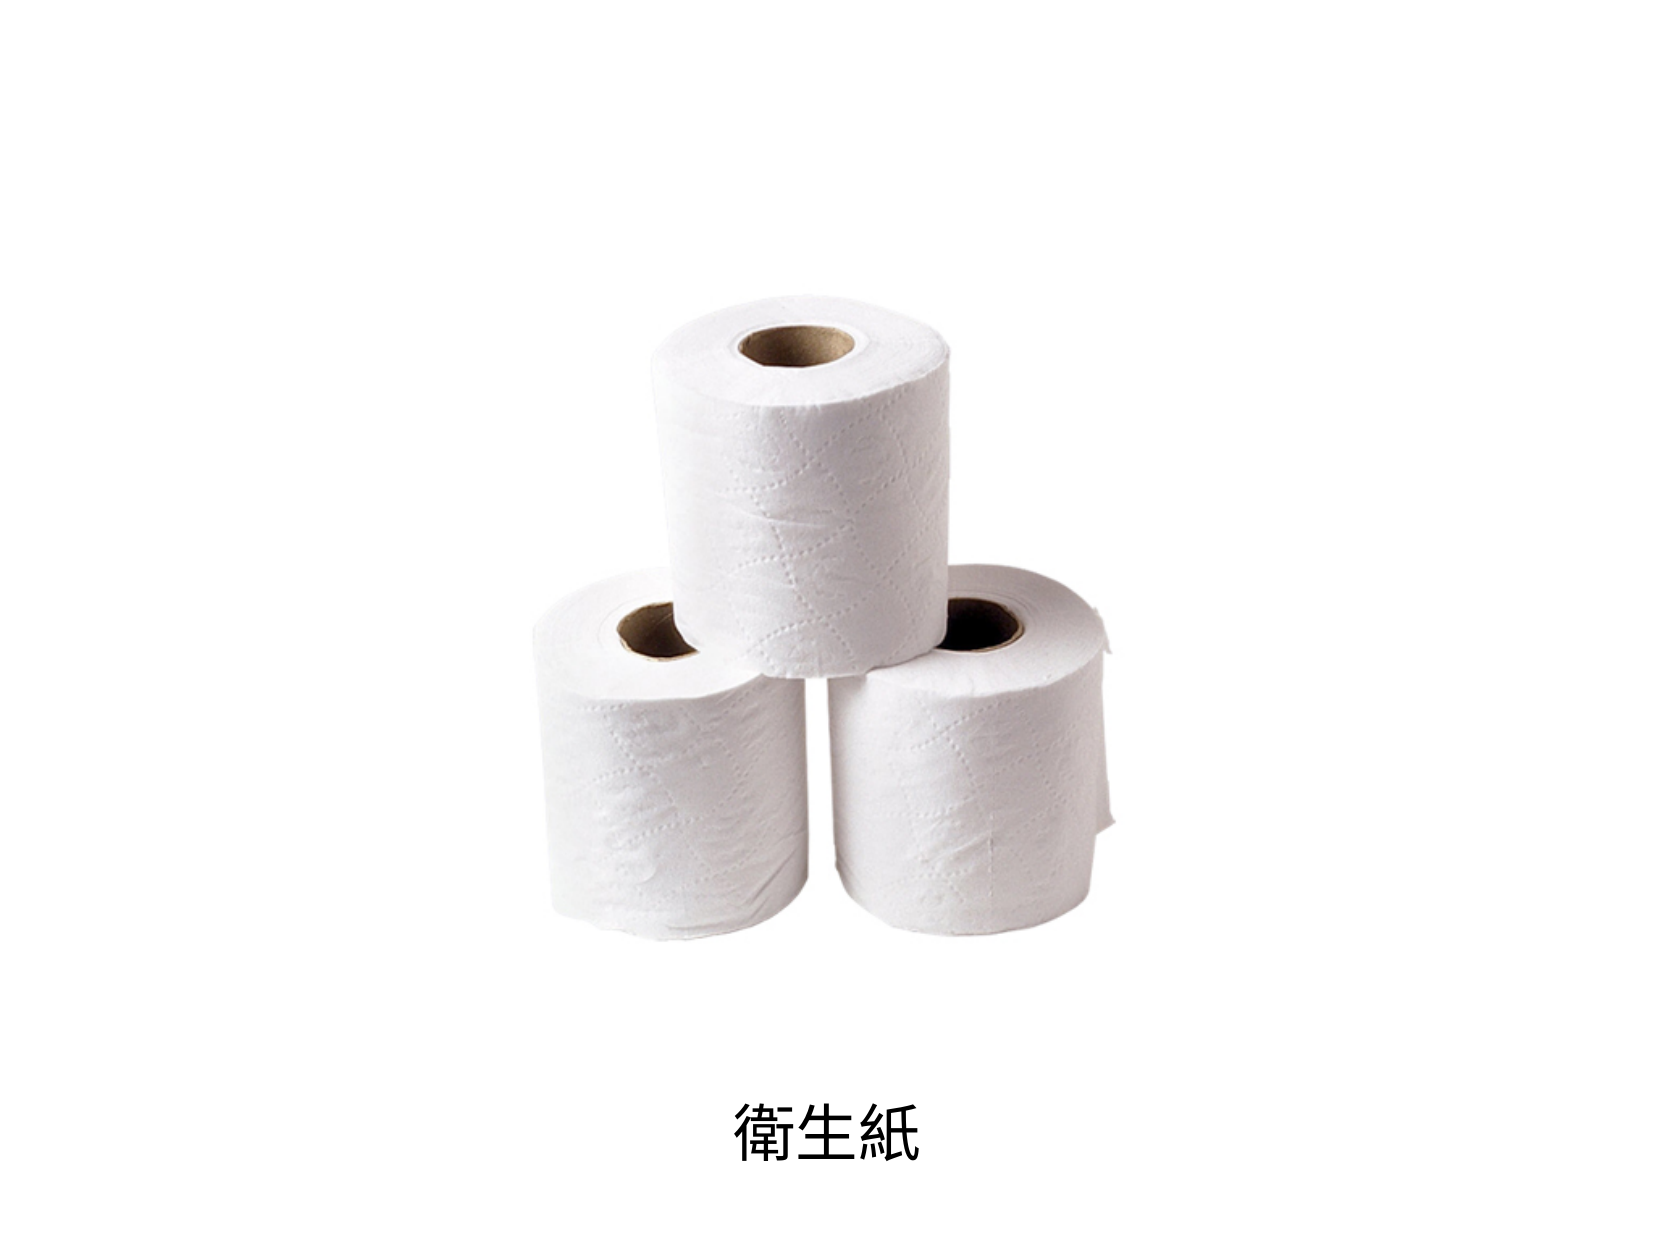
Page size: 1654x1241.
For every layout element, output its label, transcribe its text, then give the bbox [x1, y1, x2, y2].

title 衛生紙 [82, 1025, 1571, 1233]
picture [0, 0, 1654, 1241]
